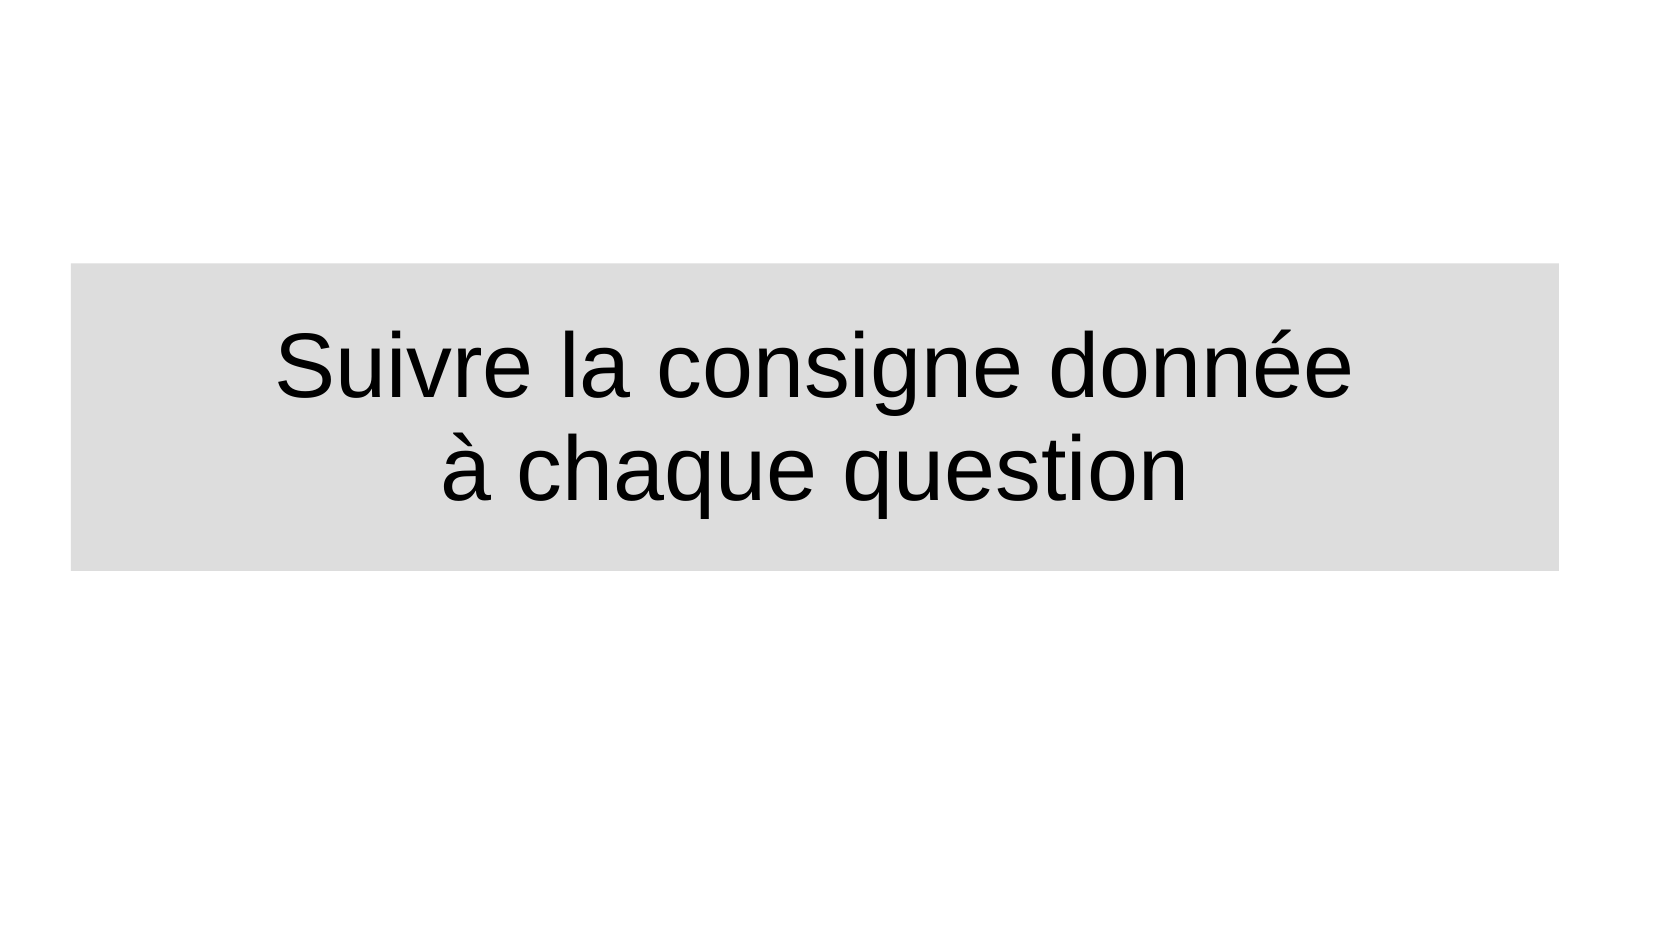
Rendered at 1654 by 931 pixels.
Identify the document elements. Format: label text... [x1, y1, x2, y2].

title Suivre la consigne donnée à chaque question [70, 263, 1559, 571]
